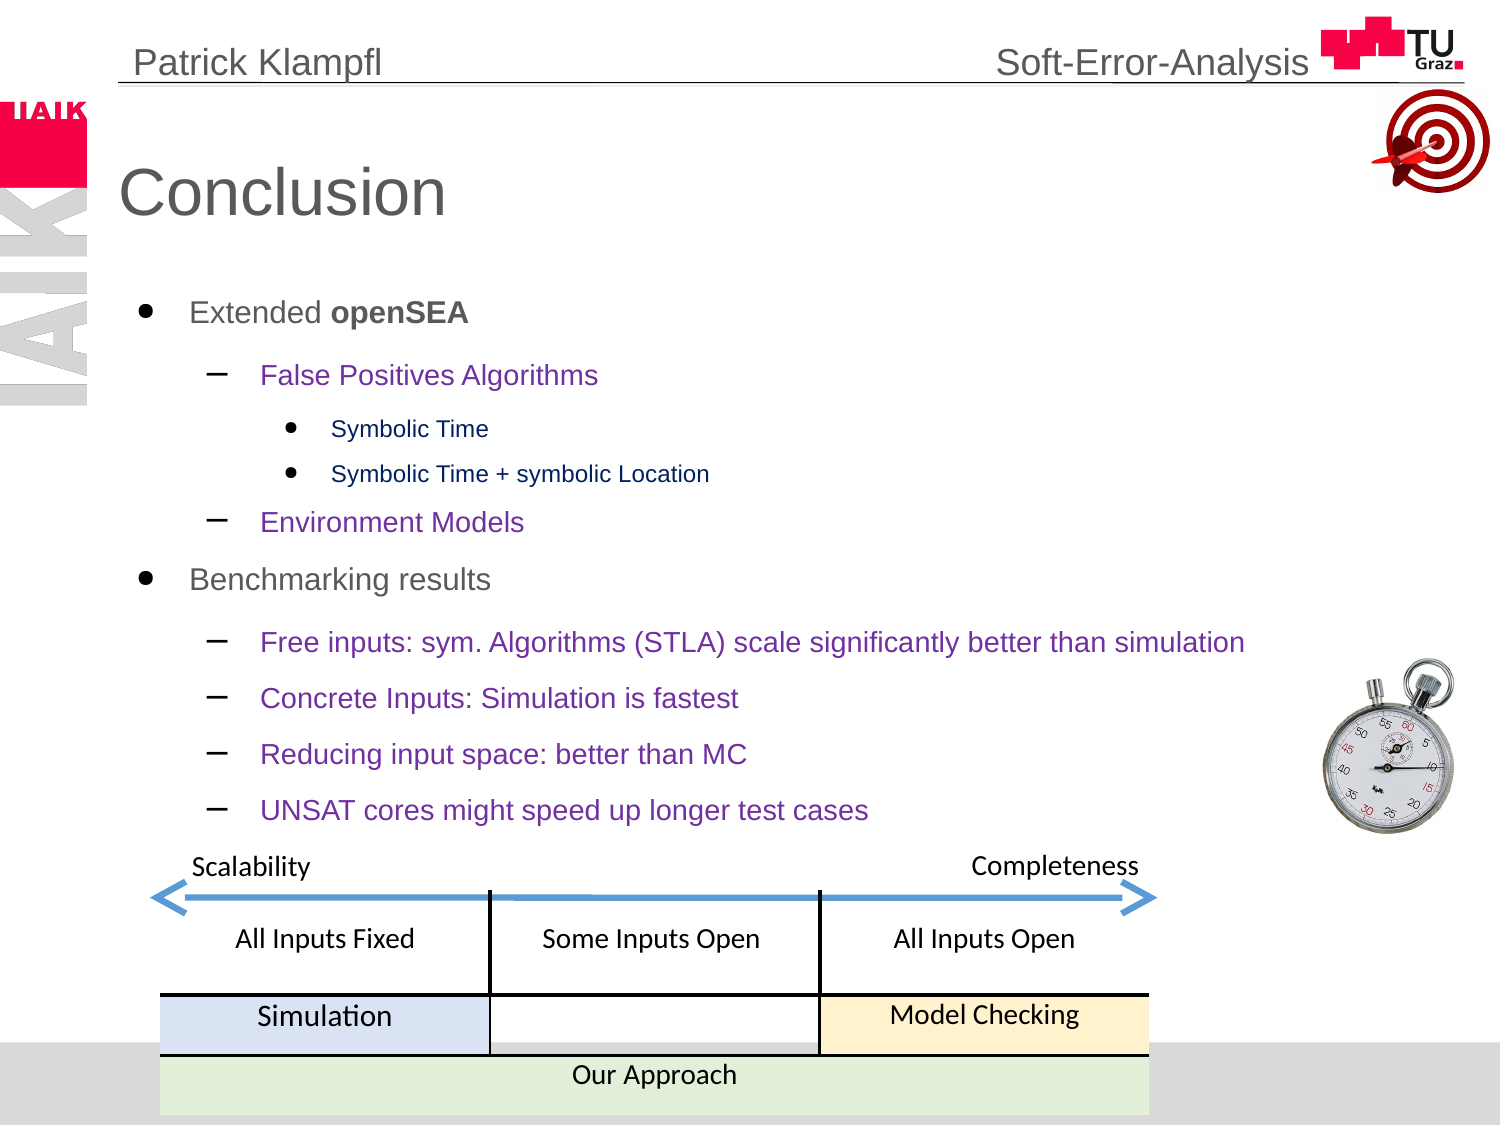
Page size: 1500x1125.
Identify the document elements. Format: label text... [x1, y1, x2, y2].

title Conclusion [118, 98, 1469, 287]
table_cell Model Checking [821, 997, 1149, 1054]
text_box Completeness [956, 838, 1193, 889]
picture [0, 1, 87, 406]
list Extended openSEA False Positives Algorithms Symbolic Time Symbolic Time + symbolic Location Environment Models Benchmarking results Free inputs: sym. Algorithms (STLA) scale significantly better than simulation Concrete Inputs: Simulation is fastest Reducing input space: better than MC UNSAT cores might speed up longer test cases [118, 295, 1469, 1038]
table_header All Inputs Open [822, 890, 1149, 993]
table_cell Our Approach [160, 1057, 1149, 1115]
table_cell [491, 997, 818, 1054]
picture [1370, 88, 1491, 194]
table_header All Inputs Fixed [160, 890, 488, 993]
table_header Some Inputs Open [492, 890, 818, 993]
table_cell Simulation [160, 997, 489, 1054]
picture [1299, 649, 1489, 839]
picture [1318, 12, 1466, 73]
text_box Scalability [177, 840, 379, 891]
